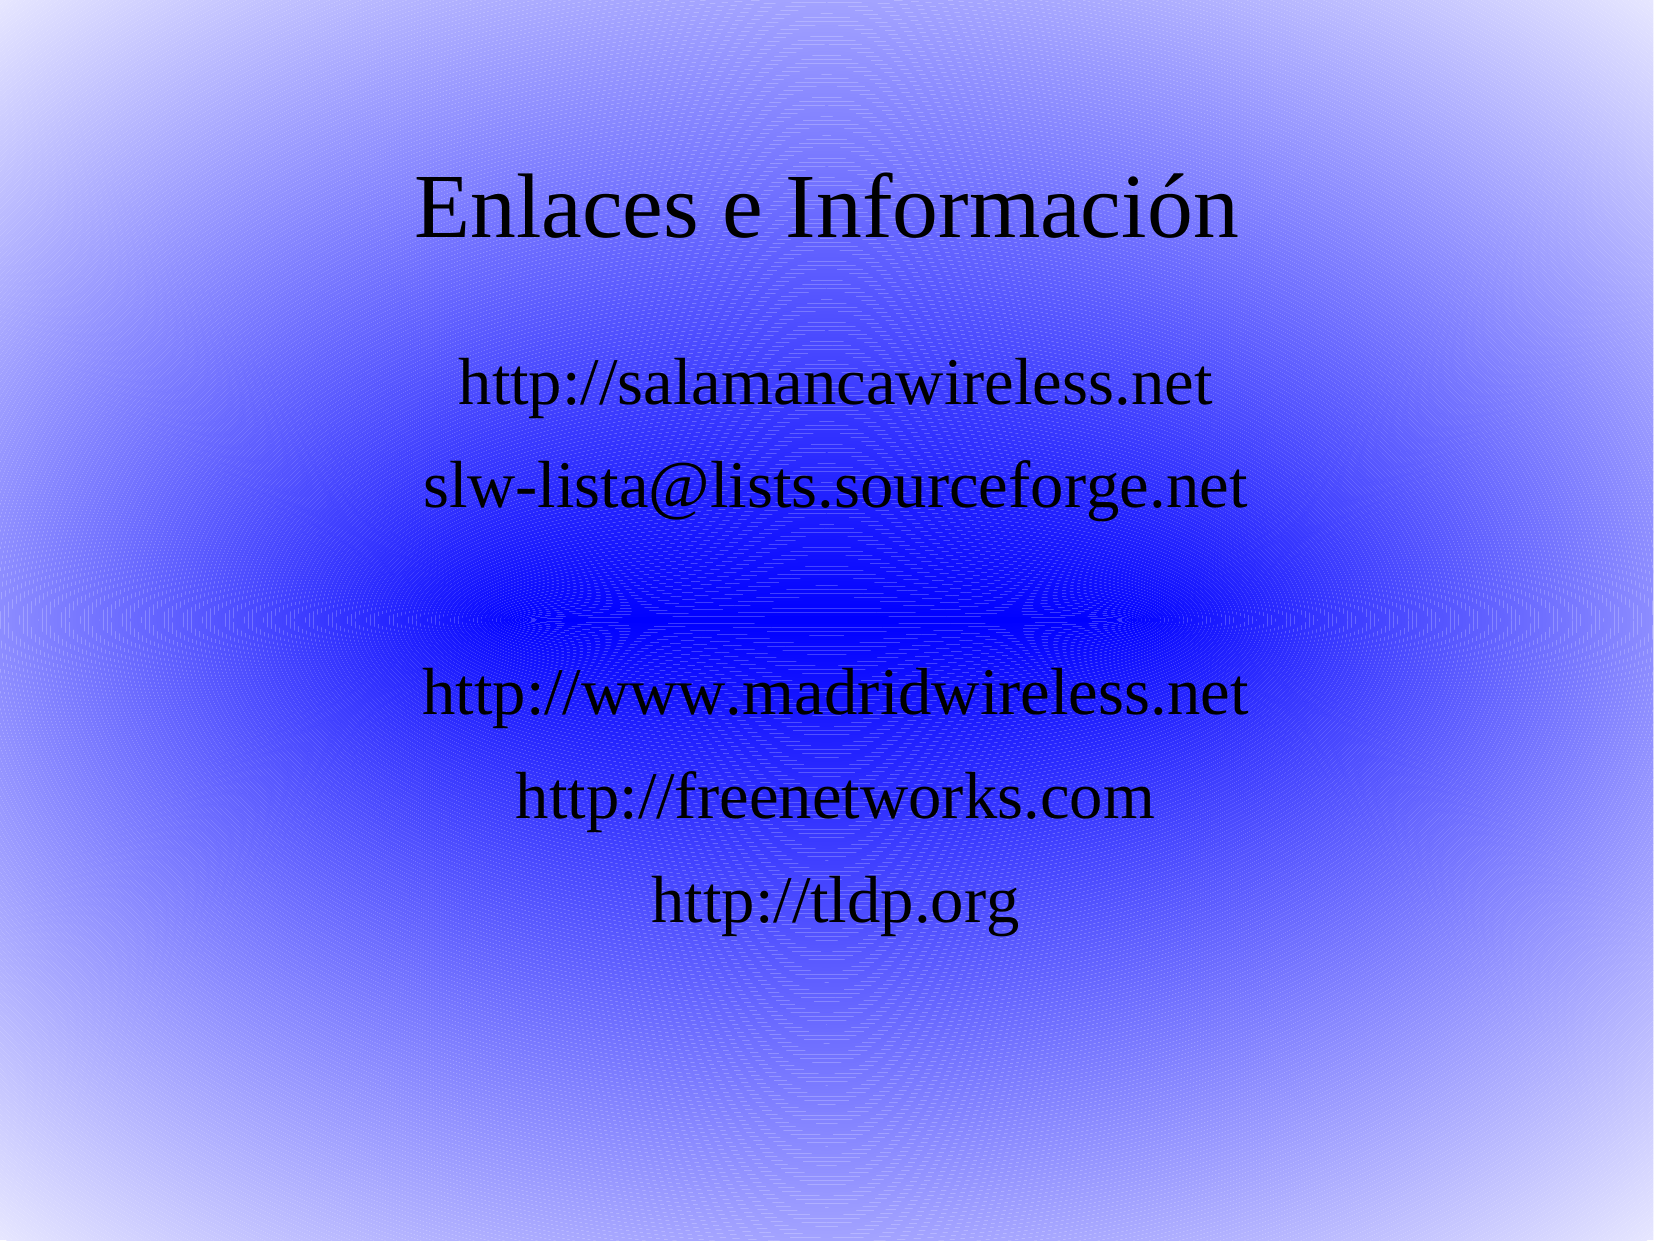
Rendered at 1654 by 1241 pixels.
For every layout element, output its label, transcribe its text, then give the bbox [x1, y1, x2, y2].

list http://salamancawireless.net slw-lista@lists.sourceforge.net http://www.madridwireless.net http://freenetworks.com http://tldp.org [121, 344, 1534, 1170]
title Enlaces e Información [121, 102, 1534, 310]
